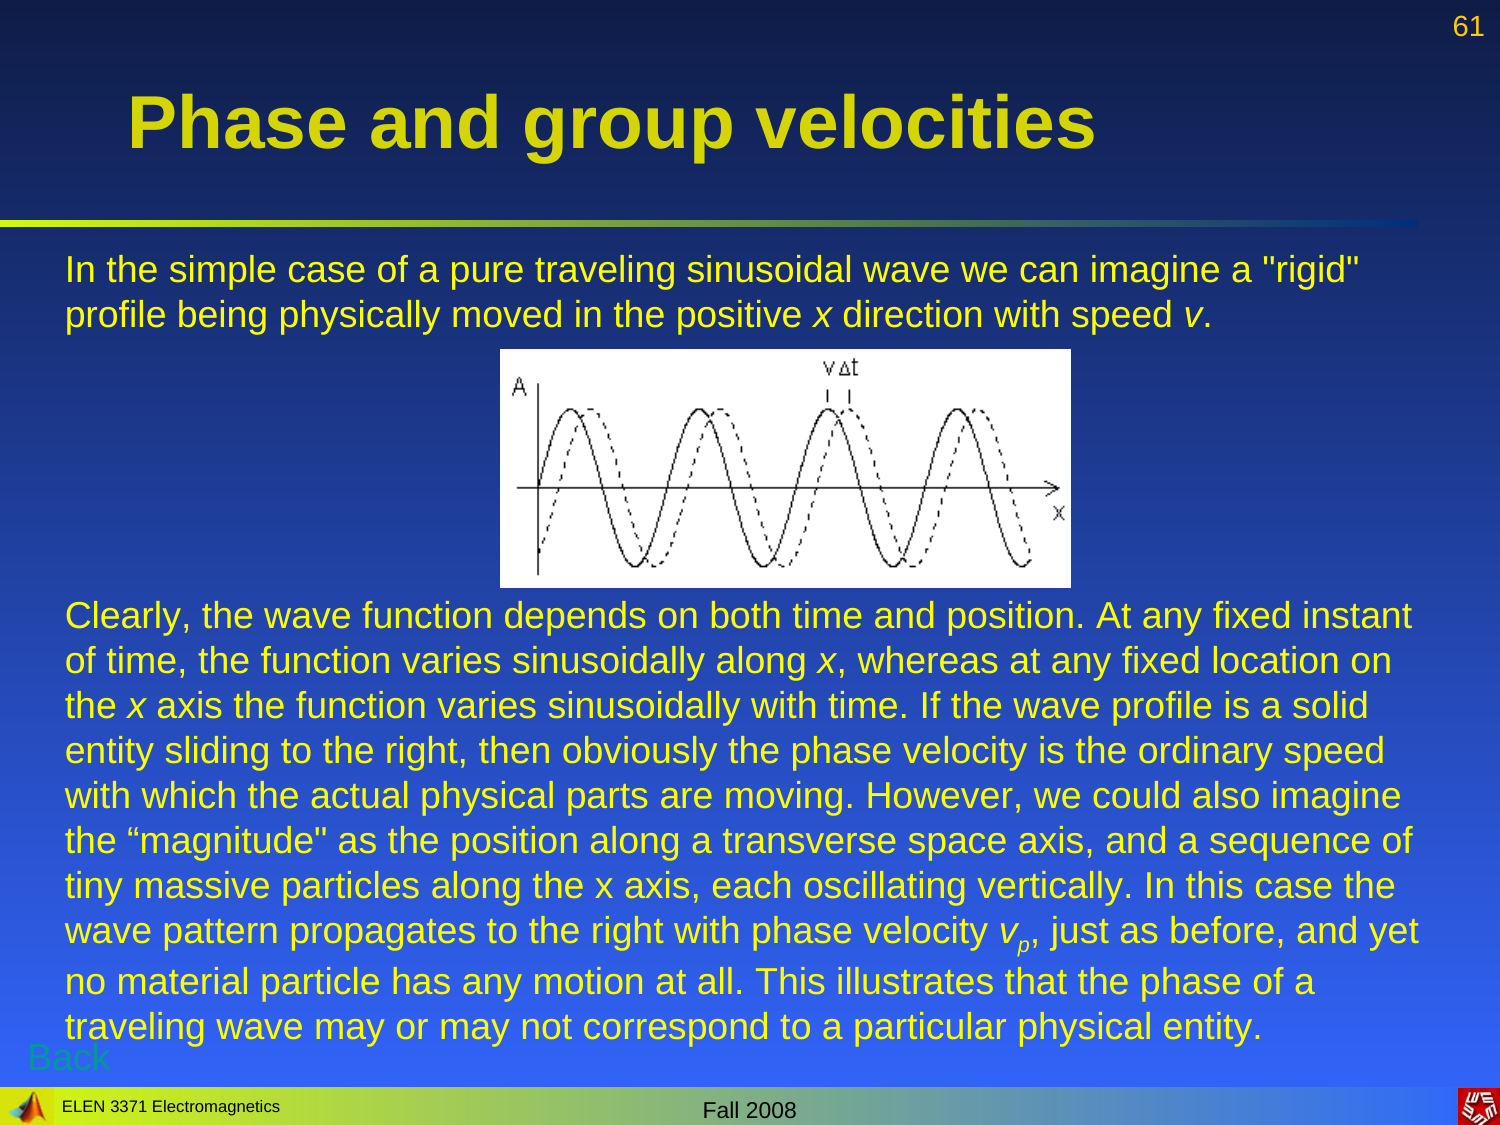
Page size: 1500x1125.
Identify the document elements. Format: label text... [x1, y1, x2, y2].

table_cell [1071, 388, 1463, 583]
table_header In the simple case of a pure traveling sinusoidal wave we can imagine a "rigid" profile being physically moved in the positive x direction with speed v. [50, 238, 1463, 388]
picture [1458, 1088, 1500, 1125]
text_box Back [12, 1024, 175, 1086]
table_cell [50, 388, 500, 583]
table_cell Clearly, the wave function depends on both time and position. At any fixed instant of time, the function varies sinusoidally along x, whereas at any fixed location on the x axis the function varies sinusoidally with time. If the wave profile is a solid entity sliding to the right, then obviously the phase velocity is the ordinary speed with which the actual physical parts are moving. However, we could also imagine the “magnitude" as the position along a transverse space axis, and a sequence of tiny massive particles along the x axis, each oscillating vertically. In this case the wave pattern propagates to the right with phase velocity vp, just as before, and yet no material particle has any motion at all. This illustrates that the phase of a traveling wave may or may not correspond to a particular physical entity. [50, 583, 1463, 1055]
picture [0, 1087, 54, 1125]
title Phase and group velocities [112, 37, 1388, 201]
picture [500, 349, 1071, 588]
